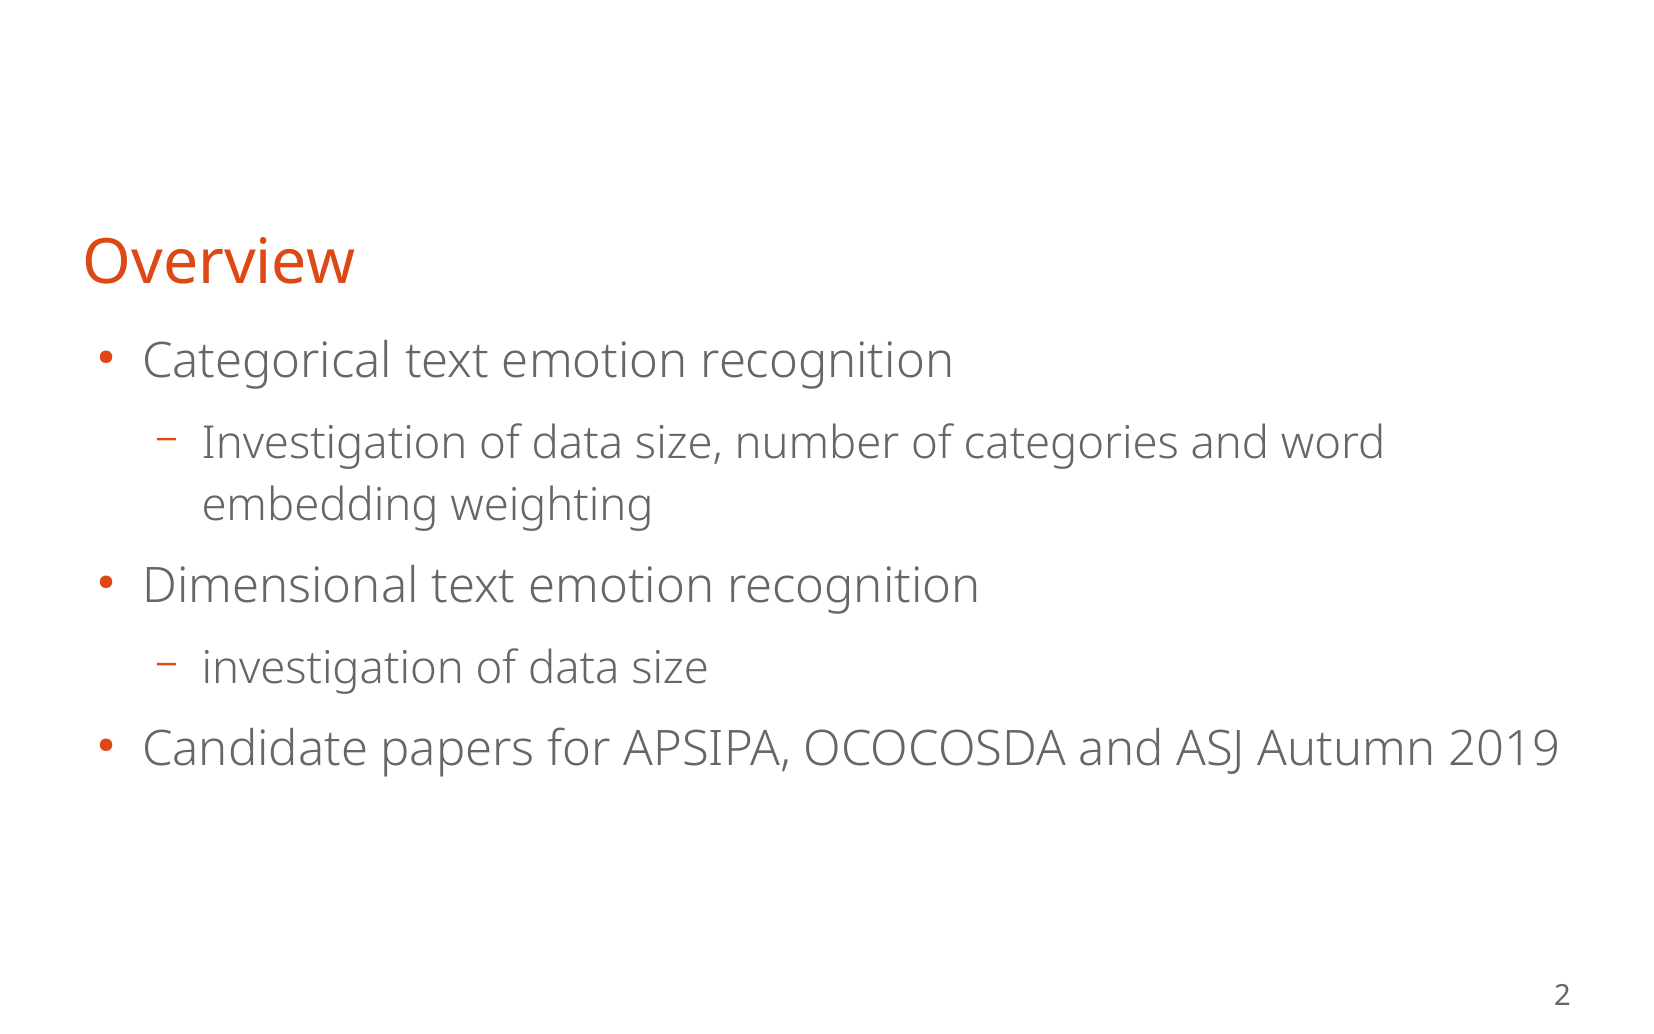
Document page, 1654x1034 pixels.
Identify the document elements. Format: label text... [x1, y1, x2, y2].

list Categorical text emotion recognition Investigation of data size, number of categories and word embedding weighting Dimensional text emotion recognition investigation of data size Candidate papers for APSIPA, OCOCOSDA and ASJ Autumn 2019 [82, 324, 1571, 842]
title Overview [82, 206, 1571, 313]
